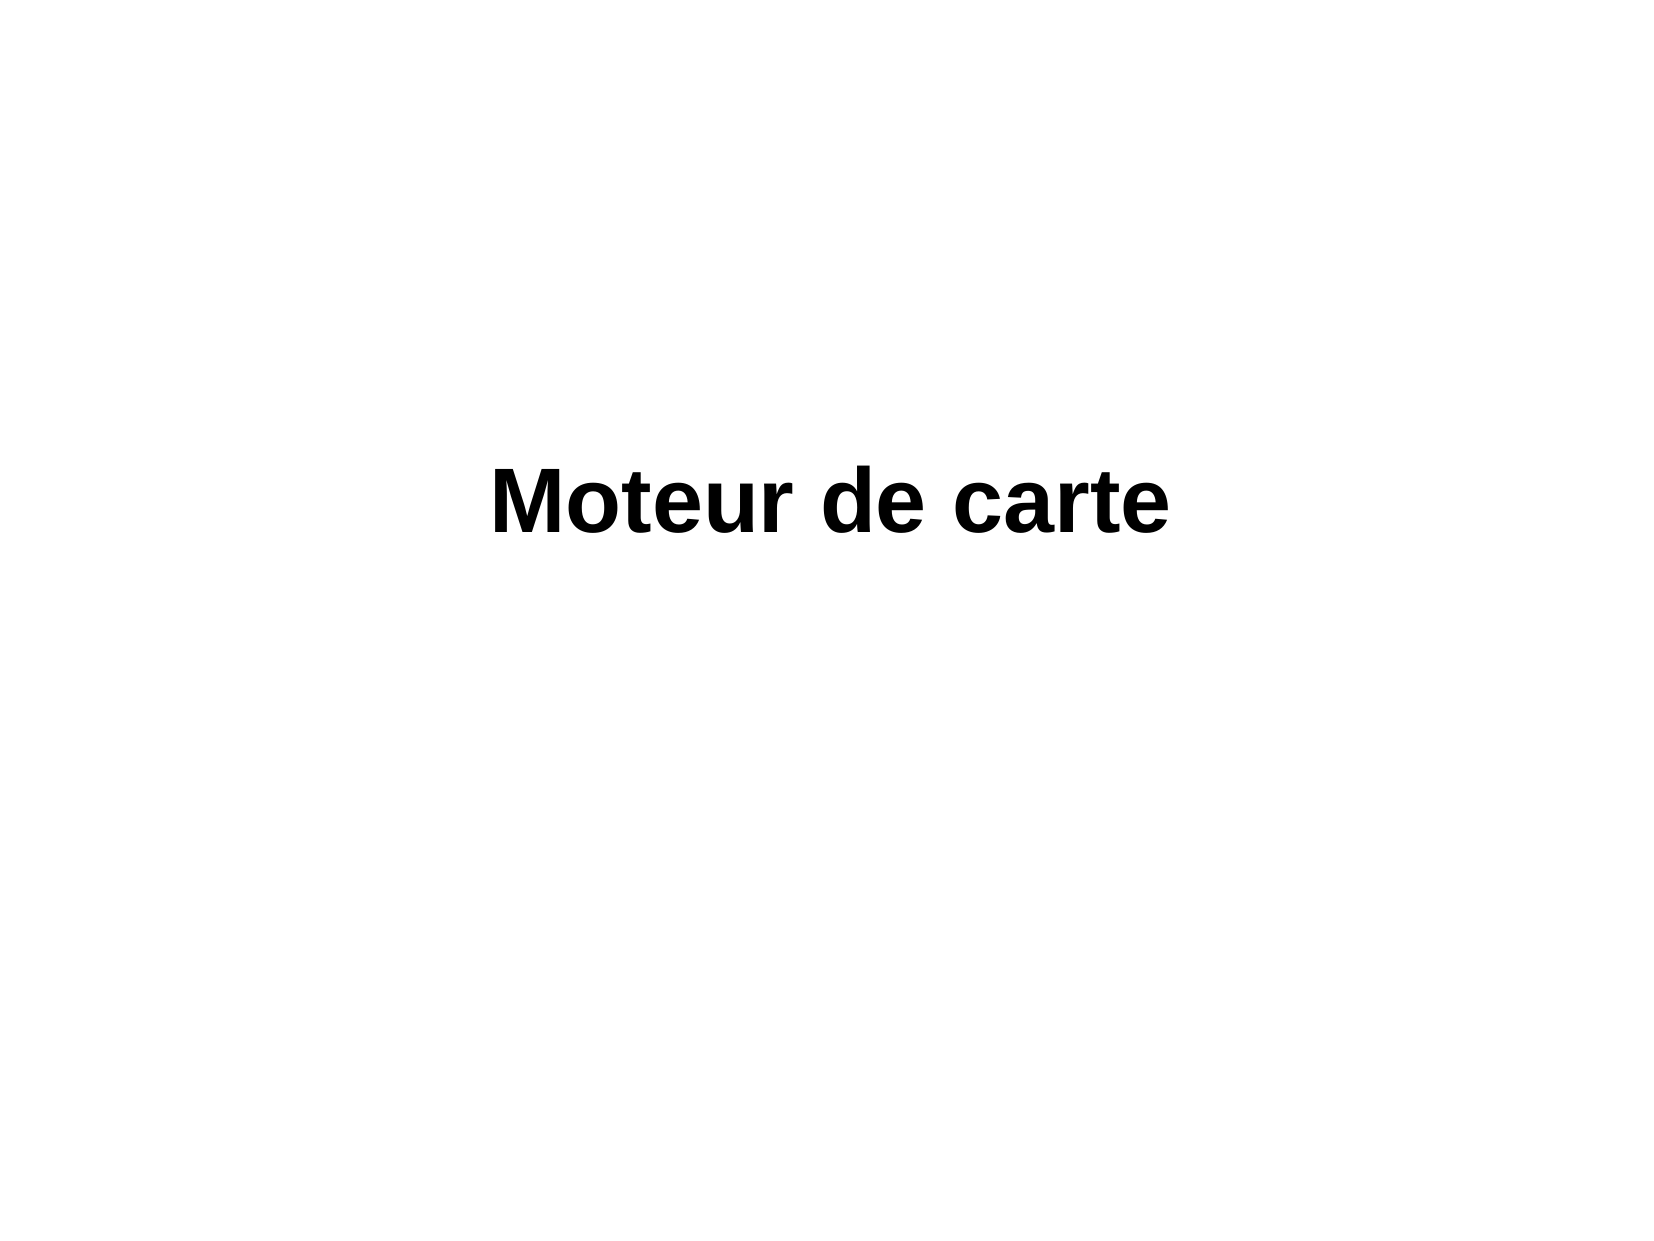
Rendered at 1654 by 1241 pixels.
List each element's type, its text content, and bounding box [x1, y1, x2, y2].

title Moteur de carte [86, 345, 1576, 658]
